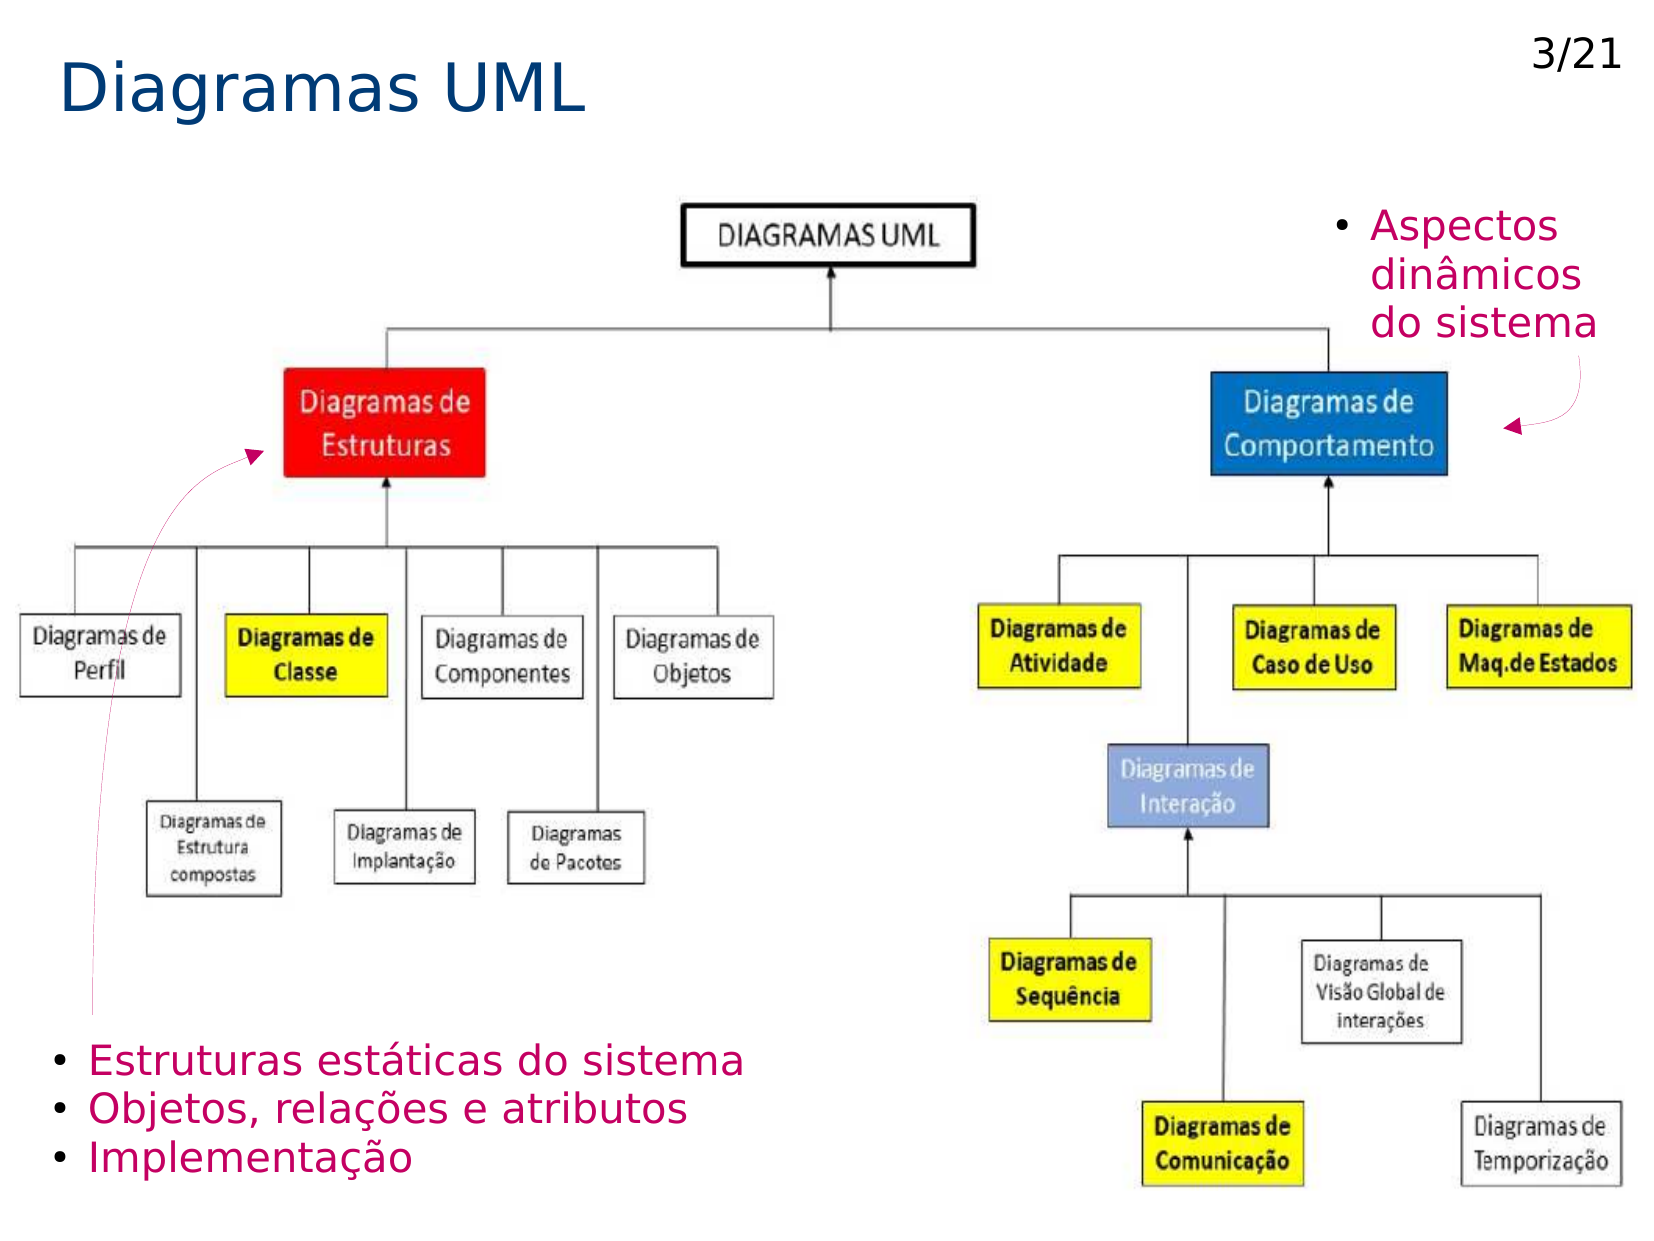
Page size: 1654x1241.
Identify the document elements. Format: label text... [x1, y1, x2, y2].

text_box Estruturas estáticas do sistema Objetos, relações e atributos Implementação [37, 1029, 782, 1190]
text_box Aspectos dinâmicos do sistema [1320, 194, 1625, 404]
picture [15, 194, 1639, 1191]
title Diagramas UML [59, 29, 1506, 148]
